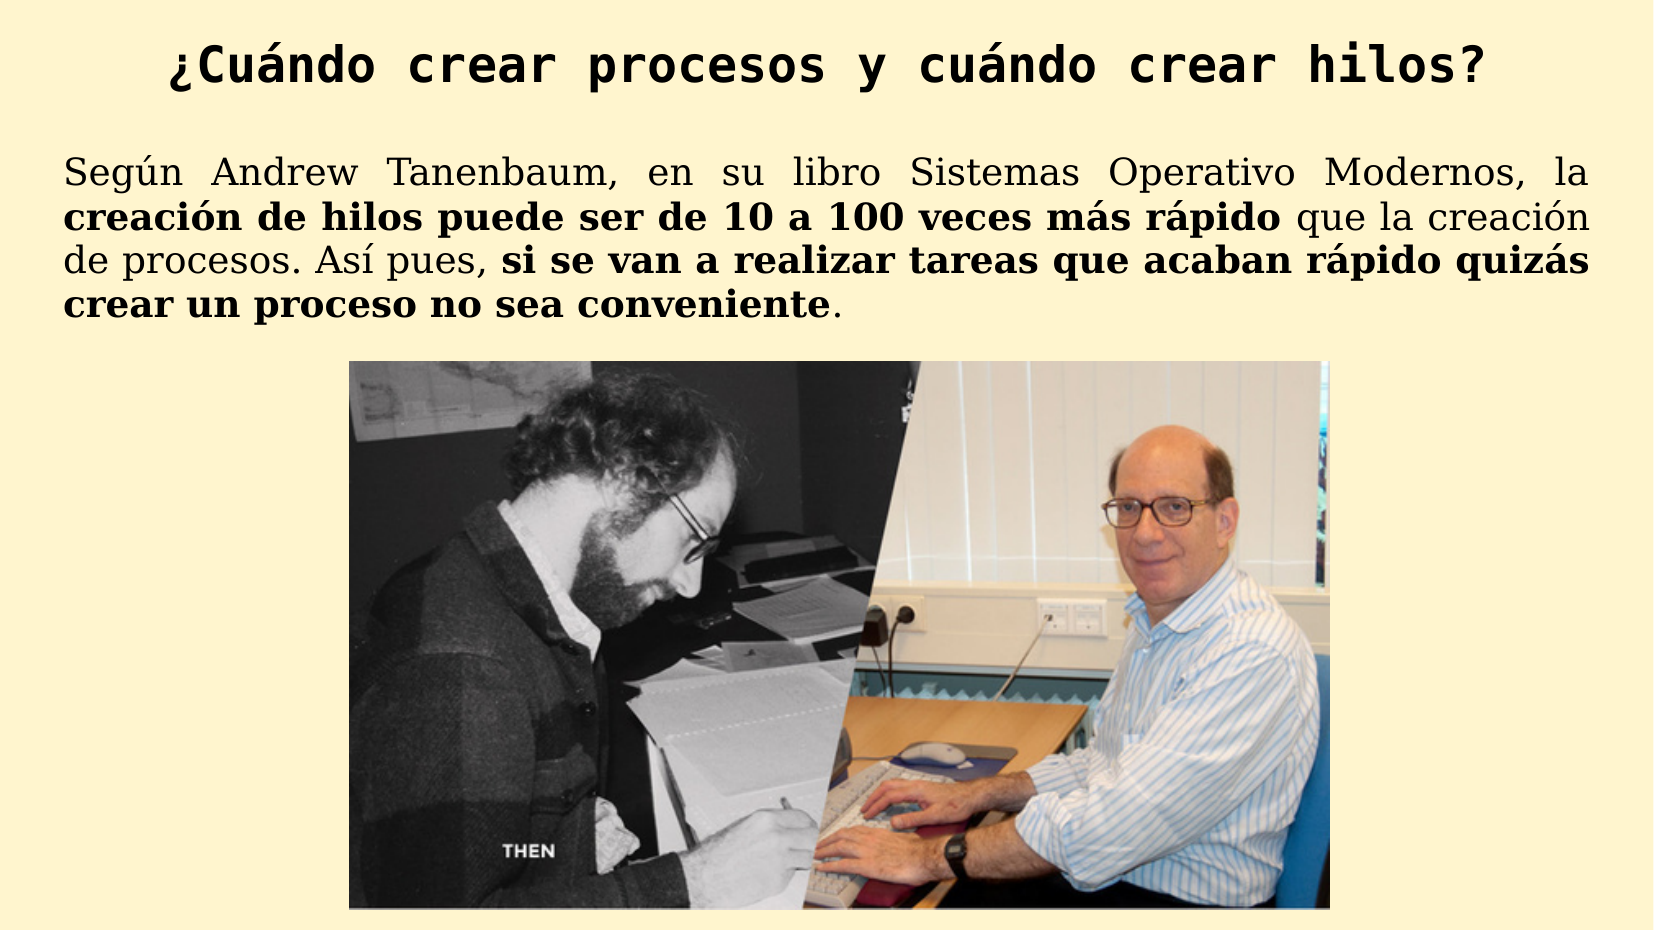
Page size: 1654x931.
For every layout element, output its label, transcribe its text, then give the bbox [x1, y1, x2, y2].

title ¿Cuándo crear procesos y cuándo crear hilos? [82, 1, 1571, 129]
picture [349, 361, 1330, 910]
text_box Según Andrew Tanenbaum, en su libro Sistemas Operativo Modernos, la creación de hilos puede ser de 10 a 100 veces más rápido que la creación de procesos. Así pues, si se van a realizar tareas que acaban rápido quizás crear un proceso no sea conveniente. [48, 143, 1606, 379]
